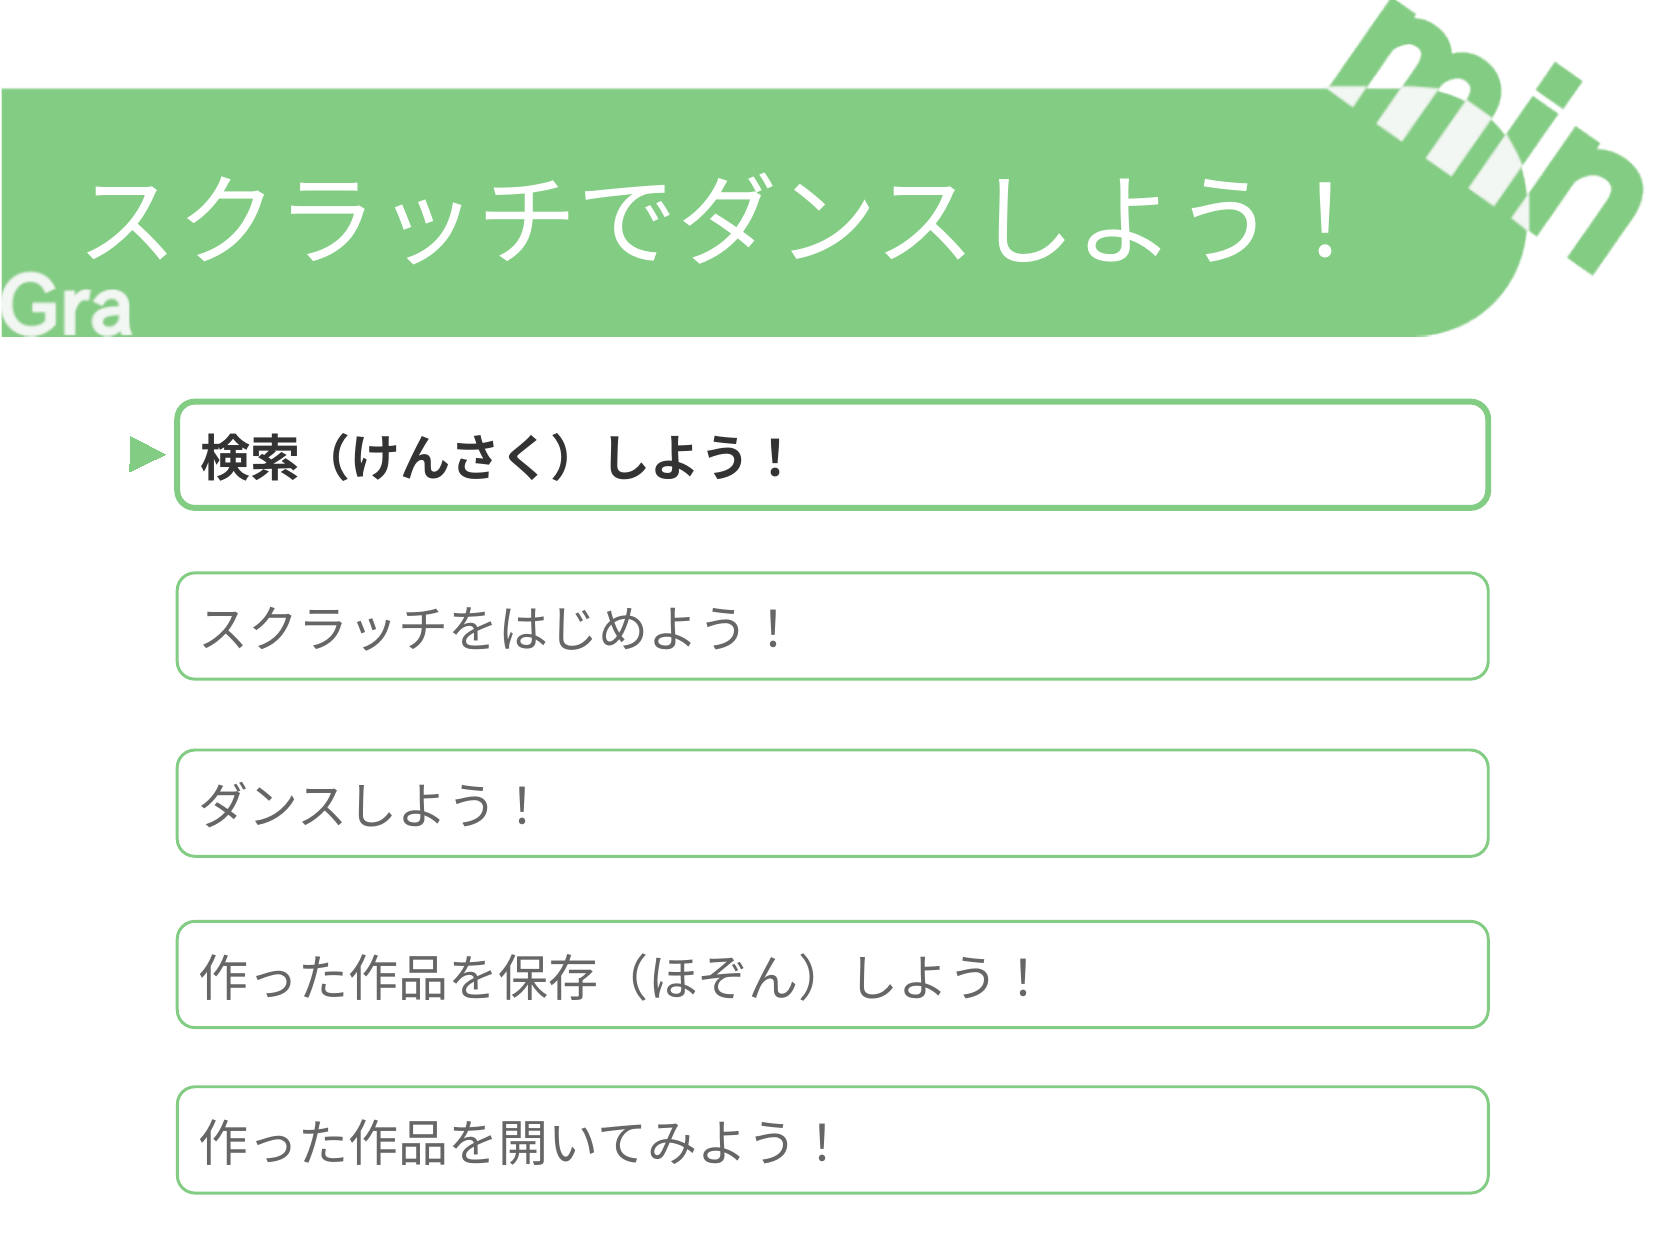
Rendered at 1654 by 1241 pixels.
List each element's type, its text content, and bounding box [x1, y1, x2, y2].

text_box 作った作品を保存（ほぞん）しよう！ [177, 921, 1489, 1028]
text_box 作った作品を開いてみよう！ [177, 1086, 1489, 1194]
text_box [129, 436, 166, 472]
text_box 検索（けんさく）しよう！ [177, 401, 1489, 508]
title スクラッチでダンスしよう！ [5, 143, 1447, 284]
text_box ダンスしよう！ [177, 750, 1489, 857]
text_box スクラッチをはじめよう！ [177, 572, 1489, 680]
picture [1, 0, 1654, 337]
